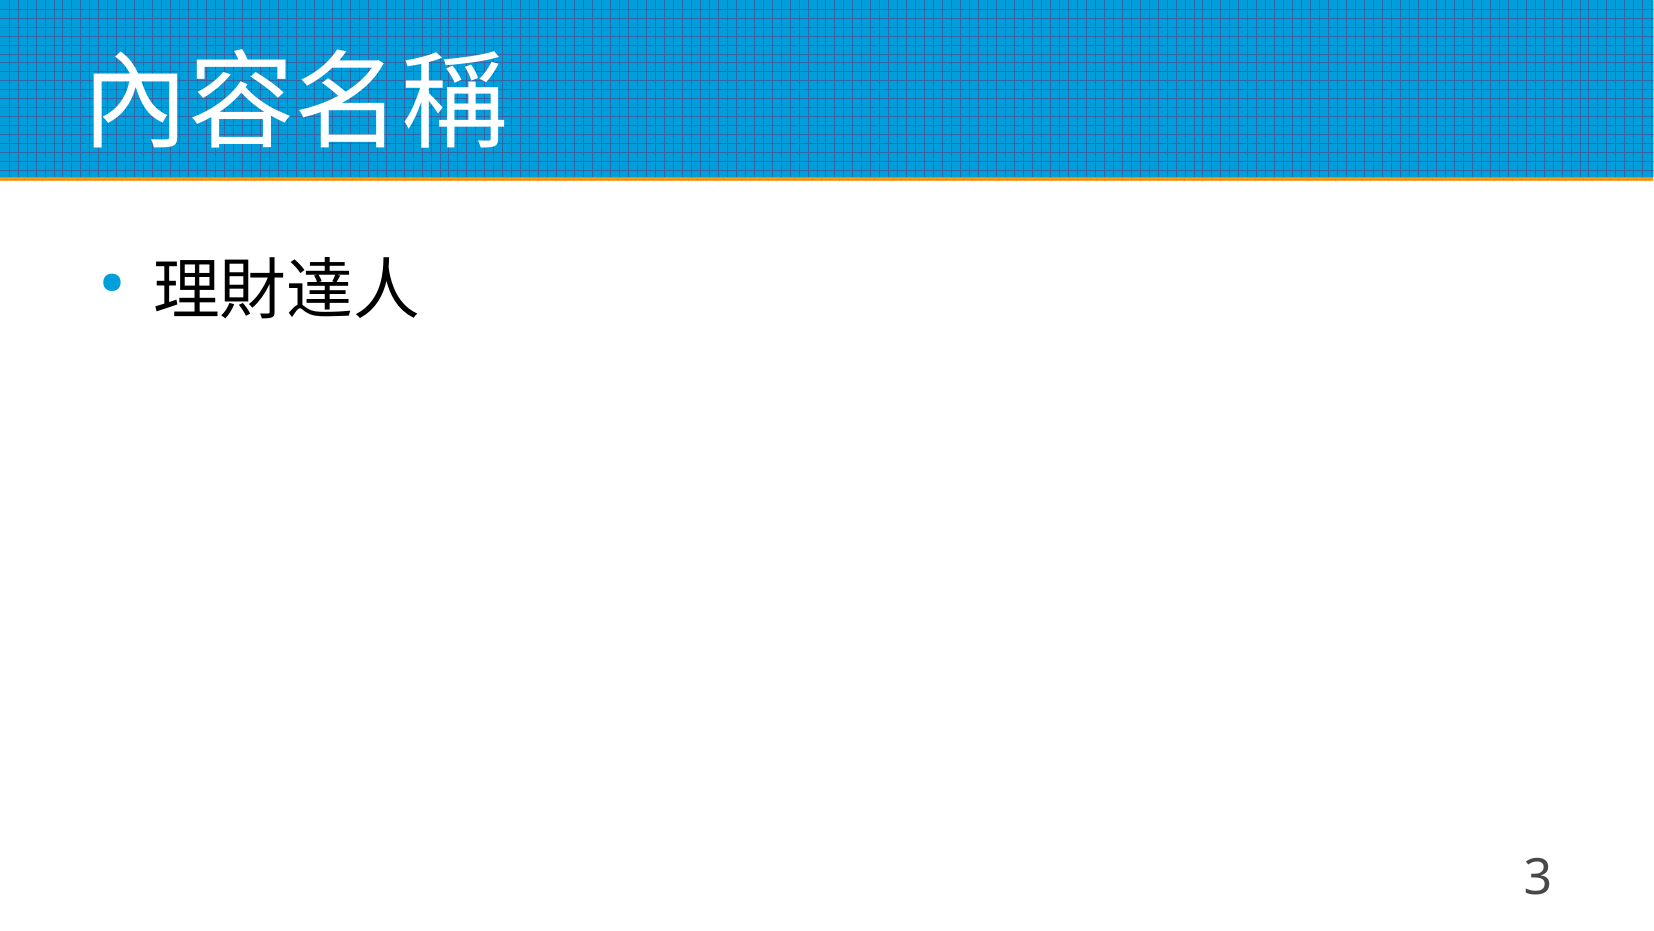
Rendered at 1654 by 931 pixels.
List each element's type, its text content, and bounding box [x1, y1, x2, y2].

list 理財達人 [82, 236, 1563, 811]
title 內容名稱 [82, 14, 1571, 171]
